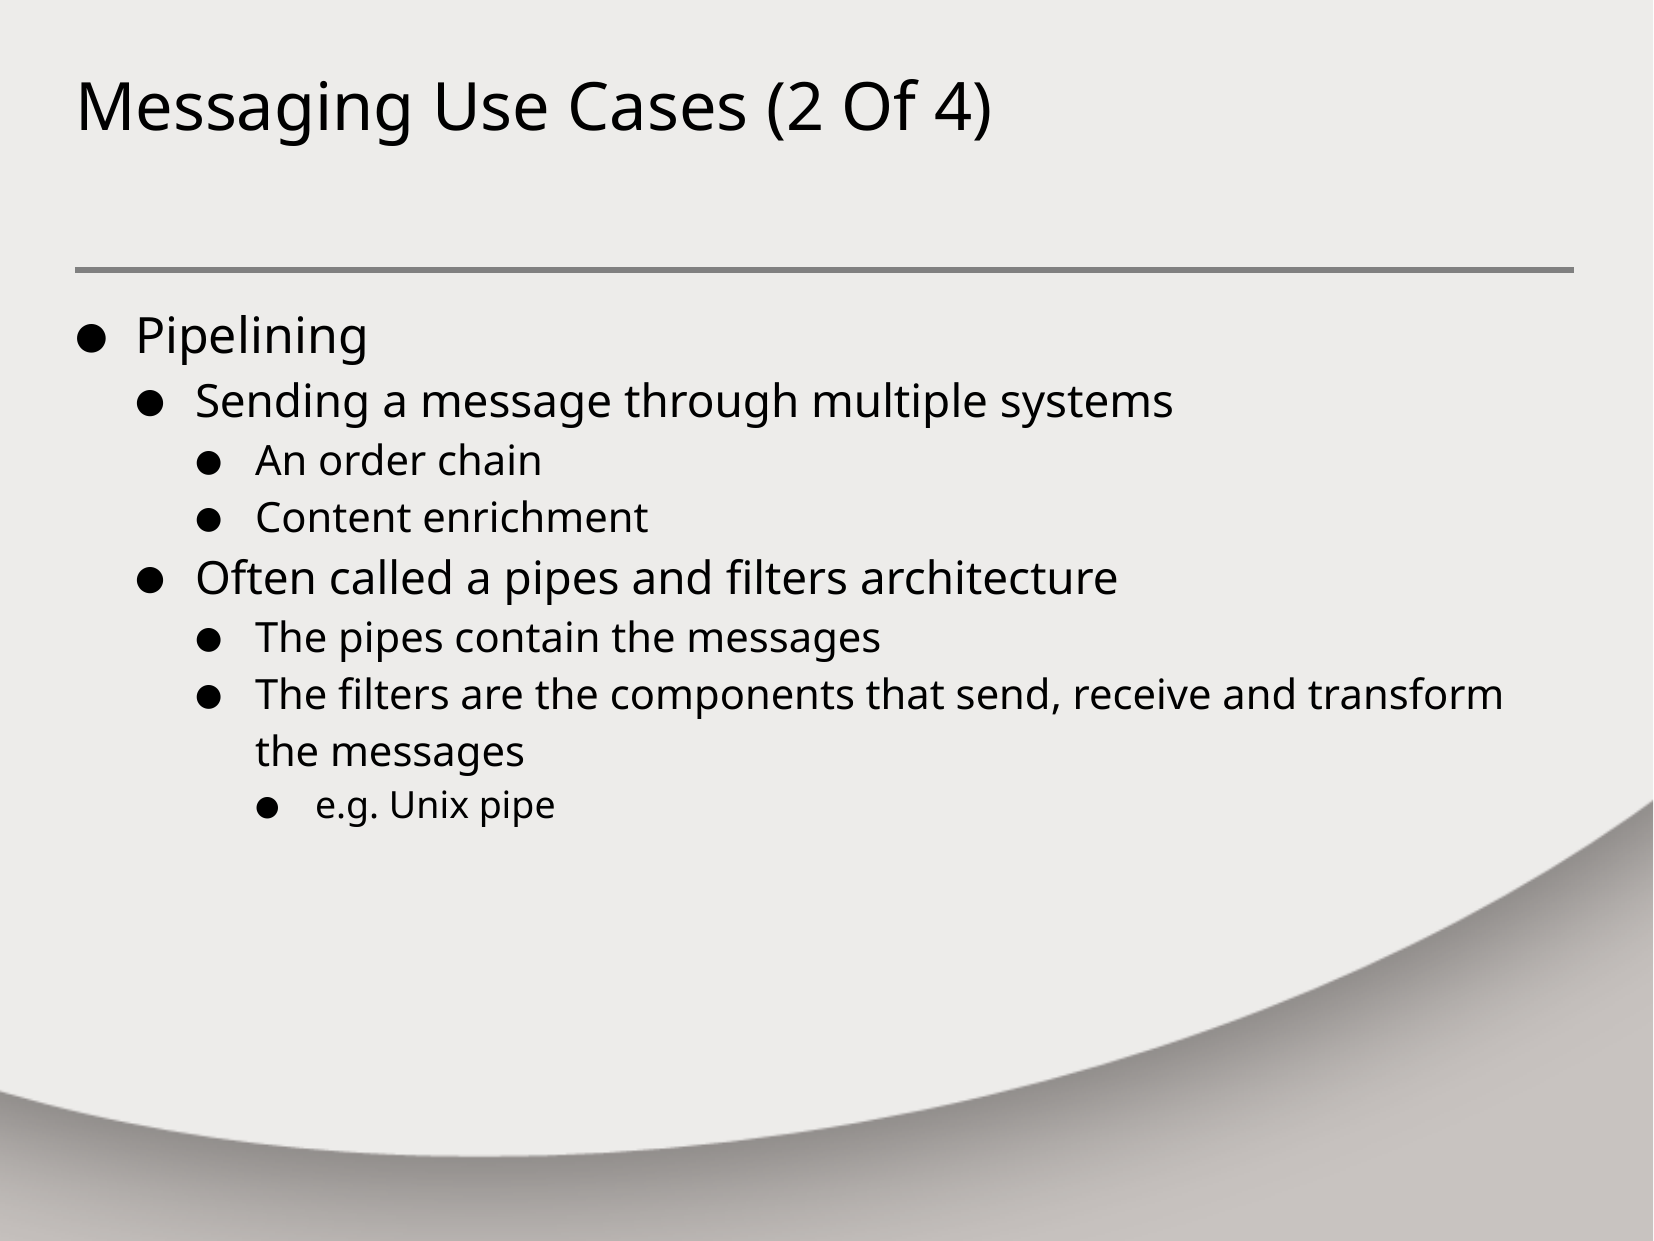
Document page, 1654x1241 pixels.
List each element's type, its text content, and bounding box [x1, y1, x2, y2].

picture [0, 0, 1654, 1241]
list Pipelining Sending a message through multiple systems An order chain Content enrichment Often called a pipes and filters architecture The pipes contain the messages The filters are the components that send, receive and transform the messages e.g. Unix pipe [75, 300, 1576, 1163]
title Messaging Use Cases (2 Of 4) [75, 75, 1576, 225]
